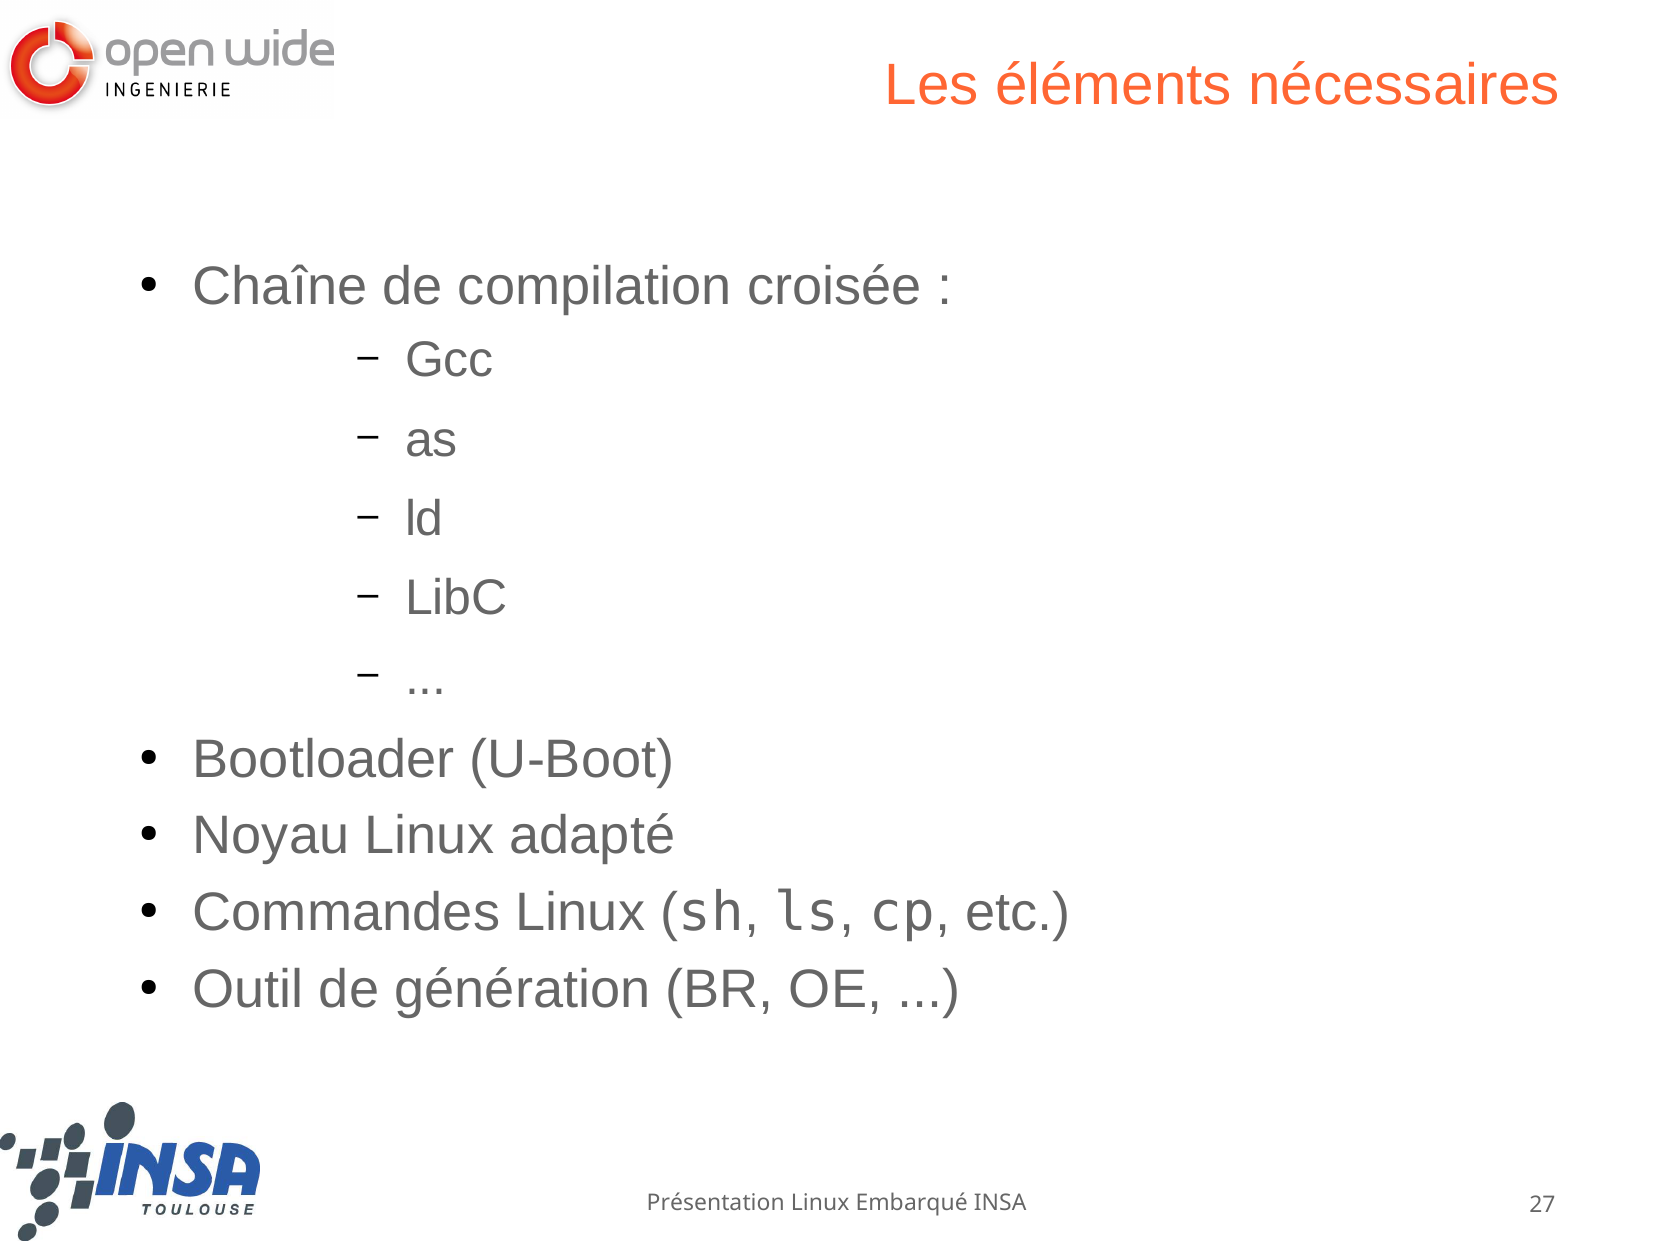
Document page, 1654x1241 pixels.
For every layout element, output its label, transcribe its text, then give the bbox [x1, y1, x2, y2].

title Les éléments nécessaires [602, 12, 1561, 157]
list Chaîne de compilation croisée : Gcc as ld LibC ... Bootloader (U-Boot) Noyau Linux adapté Commandes Linux (sh, ls, cp, etc.) Outil de génération (BR, OE, ...) [121, 255, 1534, 1127]
picture [0, 1102, 260, 1241]
picture [0, 0, 334, 119]
